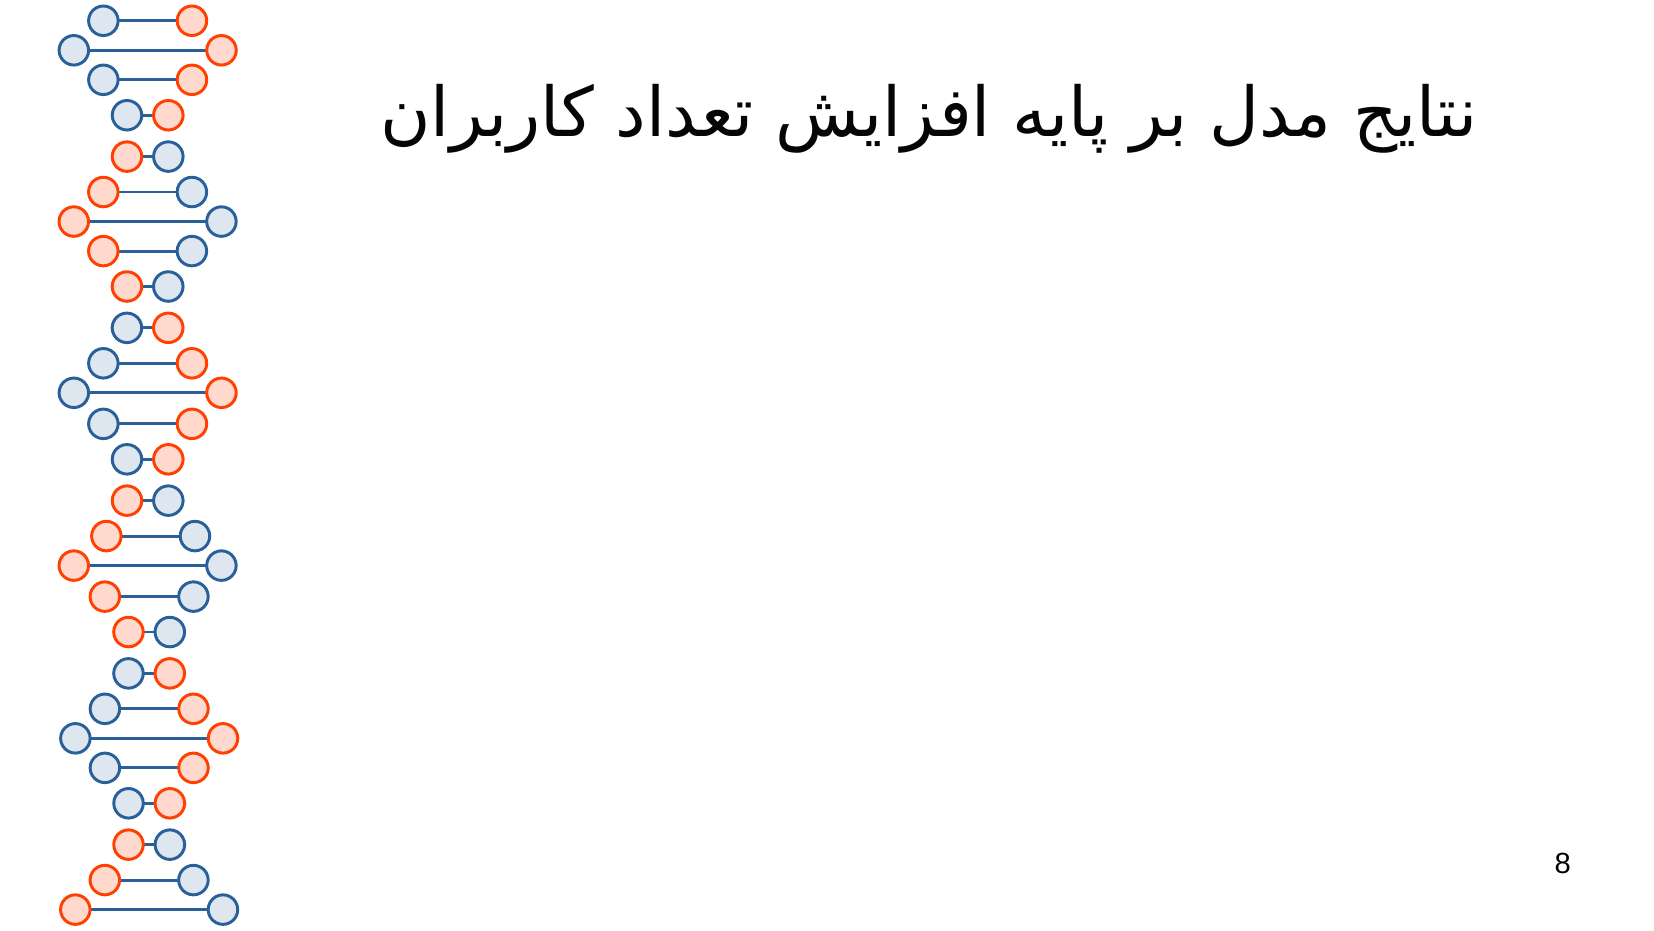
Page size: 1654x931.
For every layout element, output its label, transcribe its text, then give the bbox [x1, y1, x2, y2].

title نتایج مدل بر پایه افزایش تعداد کاربران [265, 35, 1595, 189]
